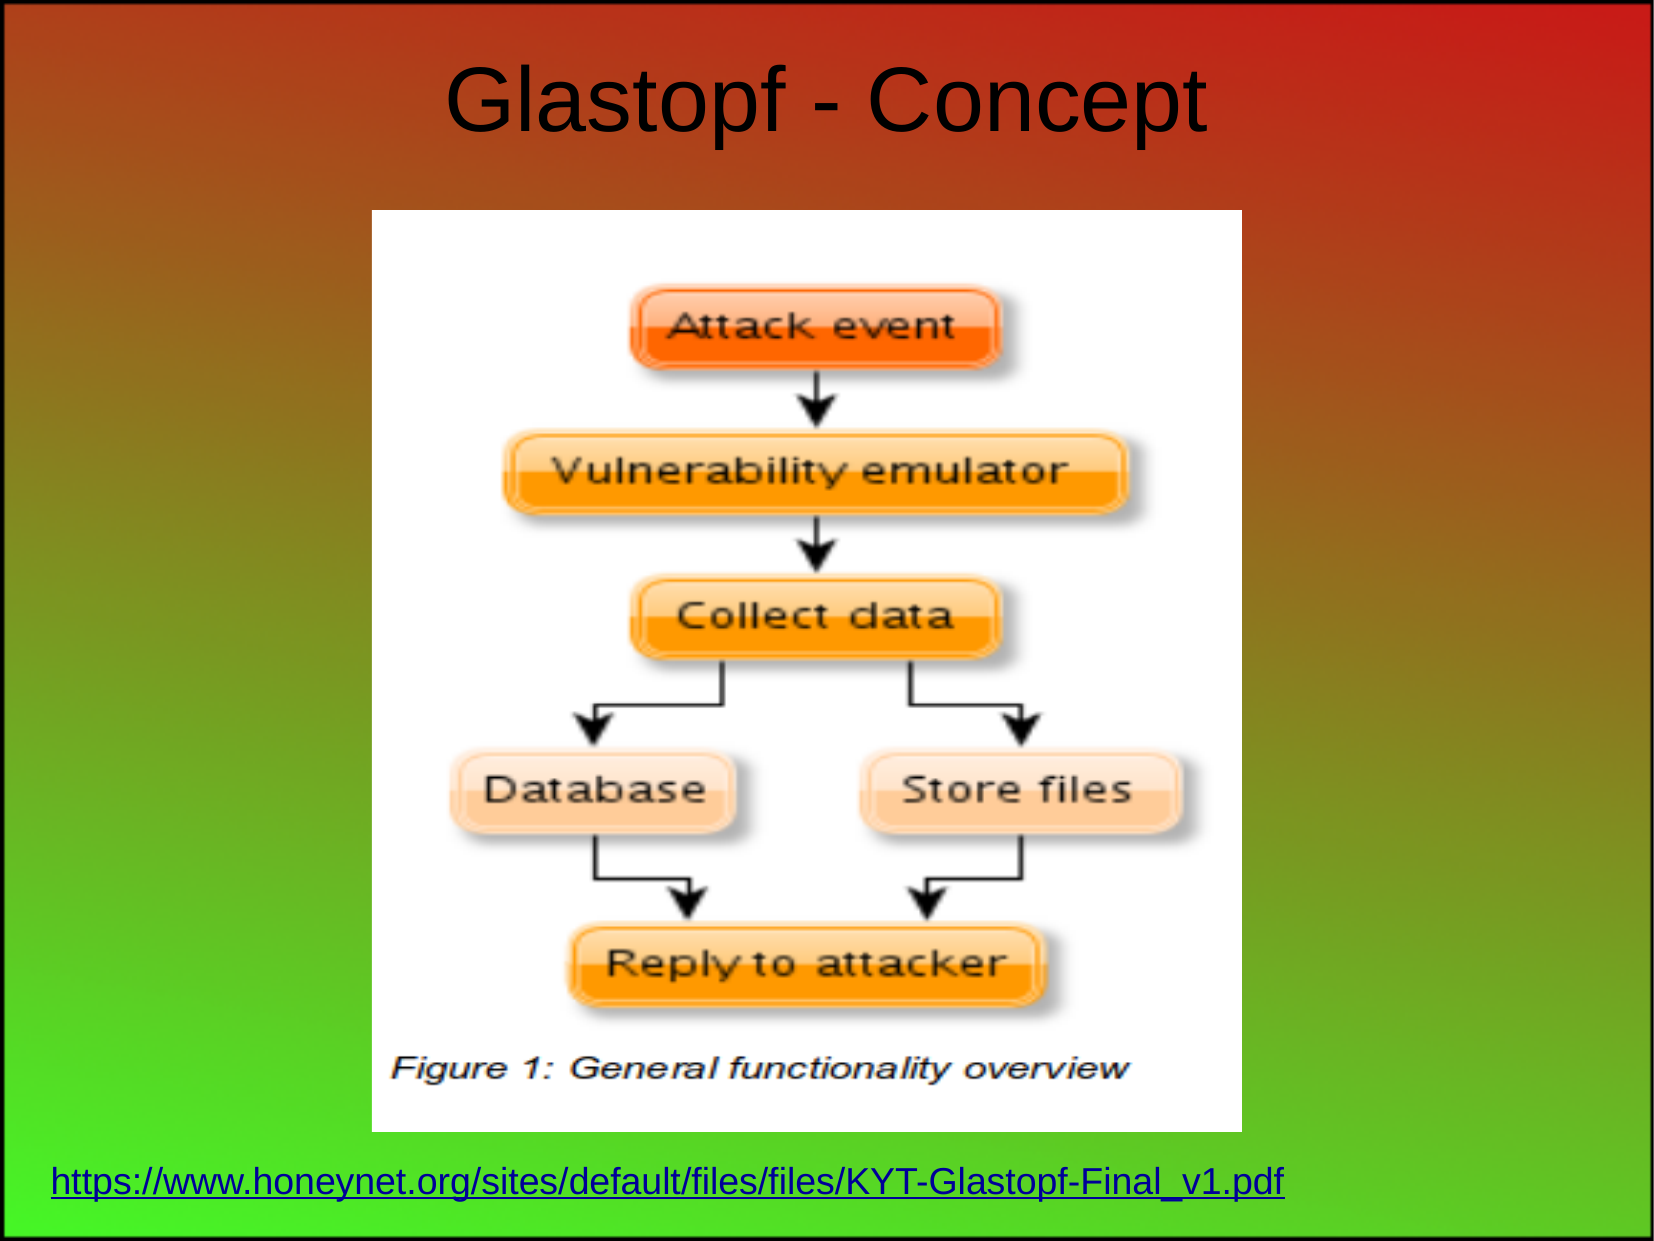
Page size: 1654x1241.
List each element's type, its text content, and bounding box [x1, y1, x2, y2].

title Glastopf - Concept [82, 0, 1571, 204]
picture [0, 0, 1654, 1241]
text_box https://www.honeynet.org/sites/default/files/files/KYT-Glastopf-Final_v1.pdf [35, 1153, 1626, 1241]
